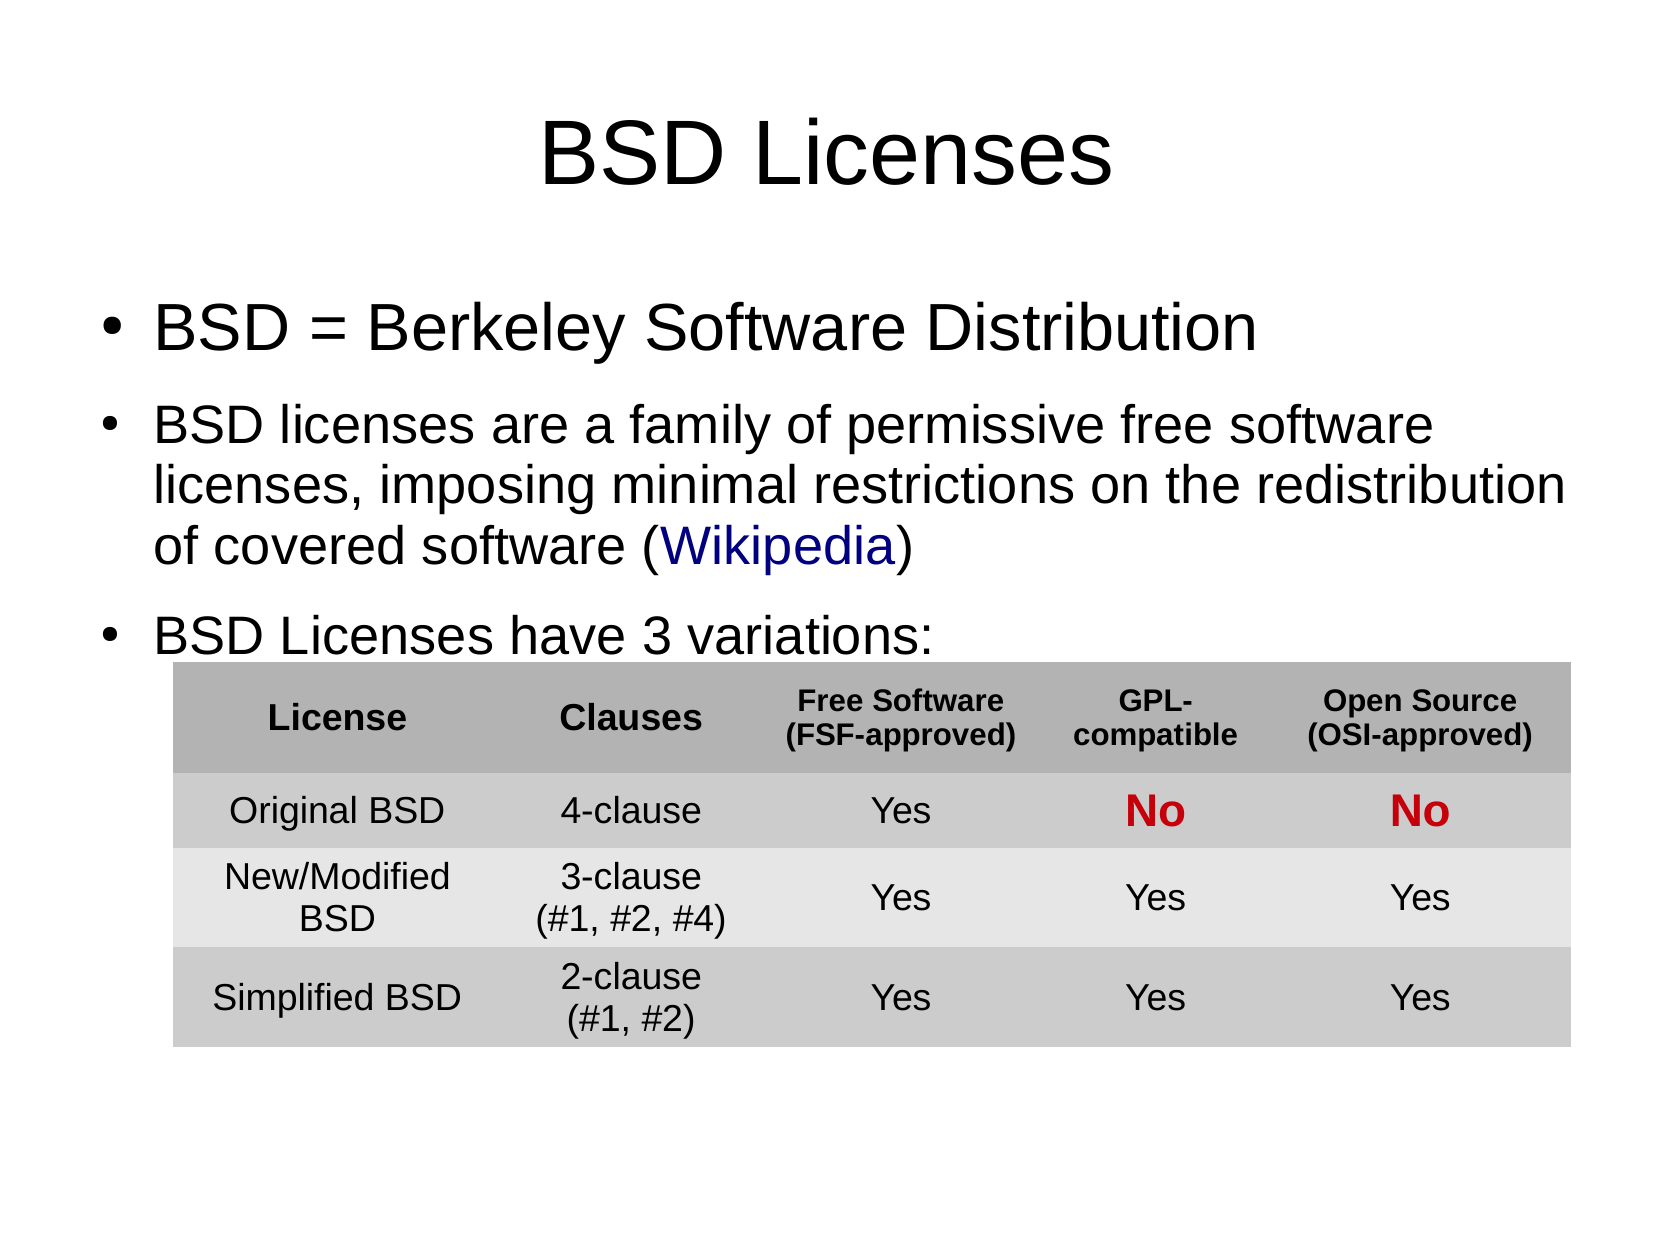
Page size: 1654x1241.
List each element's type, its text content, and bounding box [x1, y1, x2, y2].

table_header Free Software (FSF-approved) [760, 662, 1042, 773]
table_header License [173, 662, 502, 773]
table_cell 2-clause (#1, #2) [502, 947, 760, 1047]
table_header Clauses [502, 662, 760, 773]
table_cell New/Modified BSD [173, 848, 502, 947]
list BSD = Berkeley Software Distribution BSD licenses are a family of permissive free software licenses, imposing minimal restrictions on the redistribution of covered software (Wikipedia) BSD Licenses have 3 variations: [82, 290, 1571, 676]
table_header Open Source (OSI-approved) [1270, 662, 1571, 773]
table_cell Original BSD [173, 773, 502, 848]
table_cell Yes [760, 947, 1042, 1047]
table_cell Yes [1042, 848, 1270, 947]
title BSD Licenses [82, 49, 1571, 257]
table_header GPL-compatible [1042, 662, 1270, 773]
table_cell 3-clause (#1, #2, #4) [502, 848, 760, 947]
table_cell Yes [1270, 848, 1571, 947]
table_cell Yes [760, 848, 1042, 947]
table_cell Yes [760, 773, 1042, 848]
table_cell Yes [1270, 947, 1571, 1047]
table_cell No [1270, 773, 1571, 848]
table_cell Yes [1042, 947, 1270, 1047]
table_cell Simplified BSD [173, 947, 502, 1047]
table_cell No [1042, 773, 1270, 848]
table_cell 4-clause [502, 773, 760, 848]
